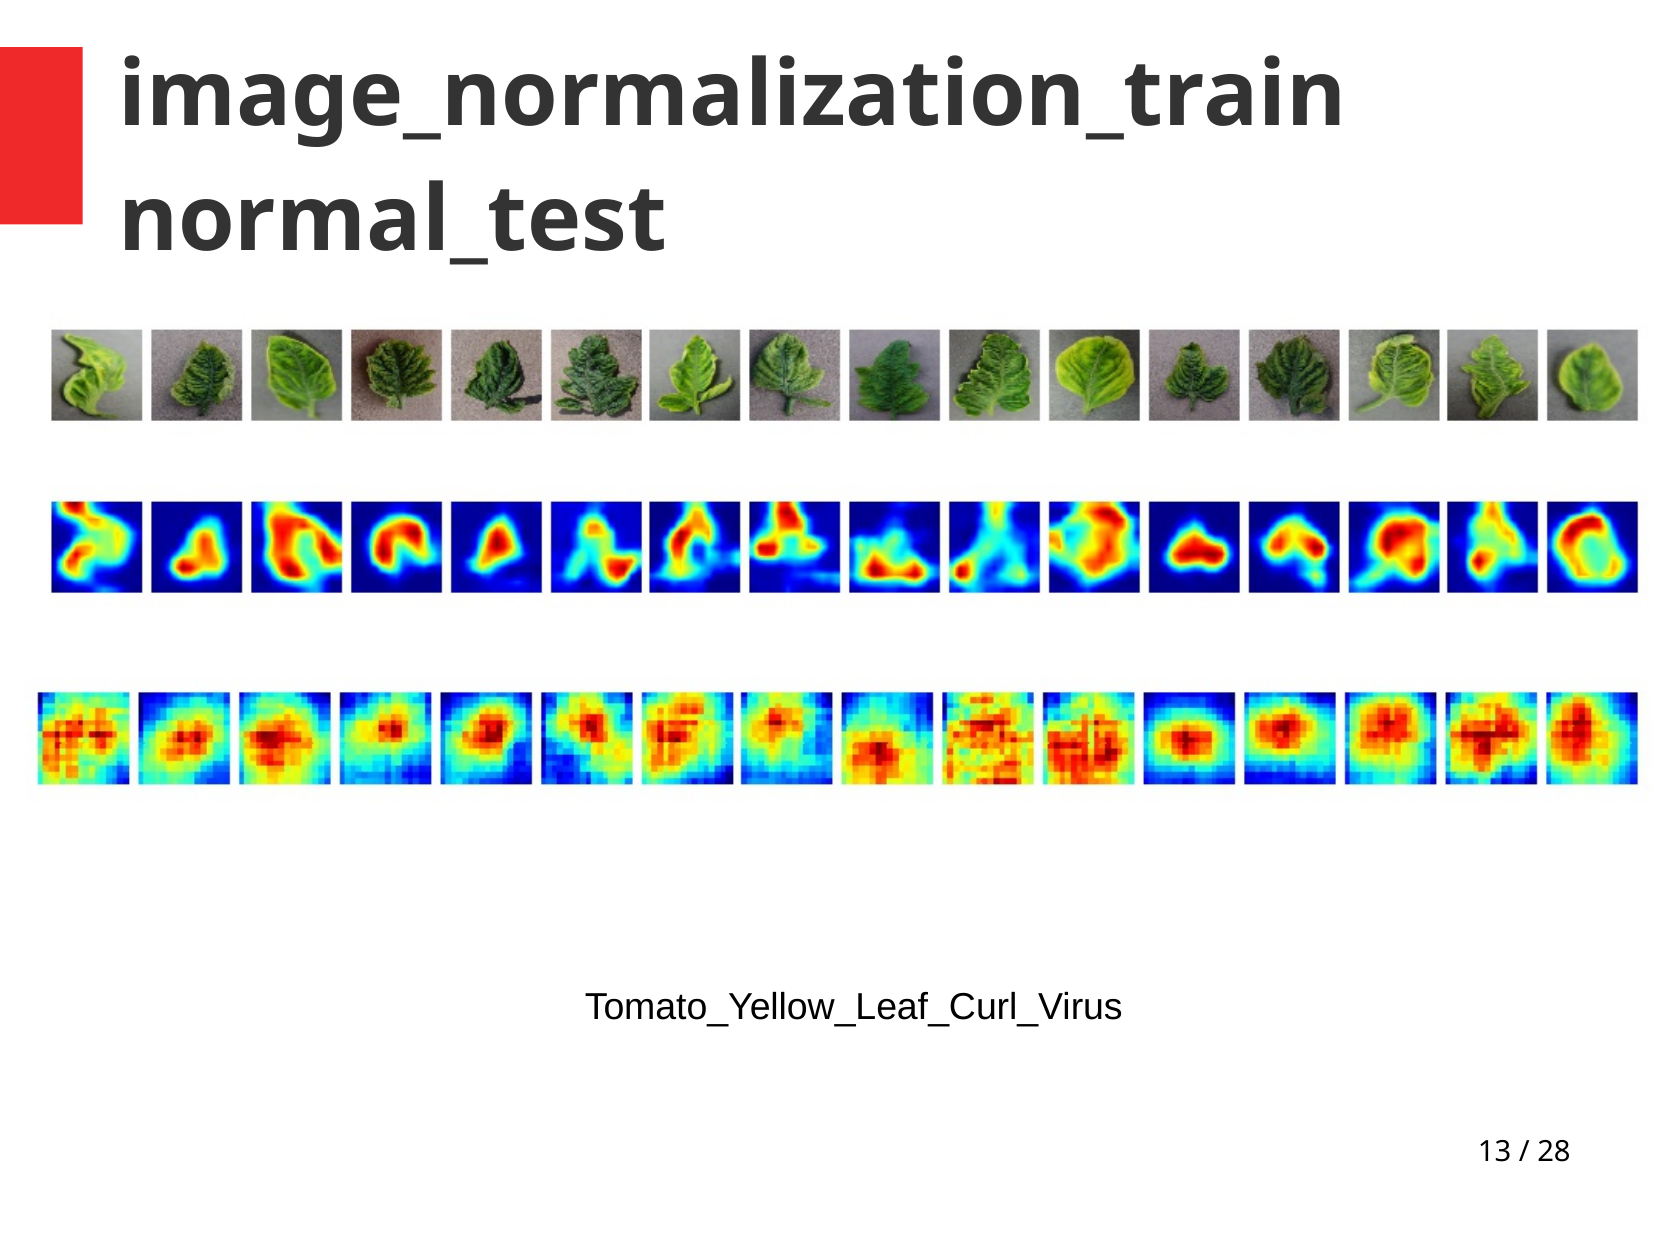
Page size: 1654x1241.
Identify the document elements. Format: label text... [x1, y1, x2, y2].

title image_normalization_train normal_test [118, 45, 1571, 260]
picture [1, 485, 1654, 630]
picture [1, 677, 1654, 822]
text_box Tomato_Yellow_Leaf_Curl_Virus [570, 978, 1138, 1036]
picture [1, 313, 1654, 458]
